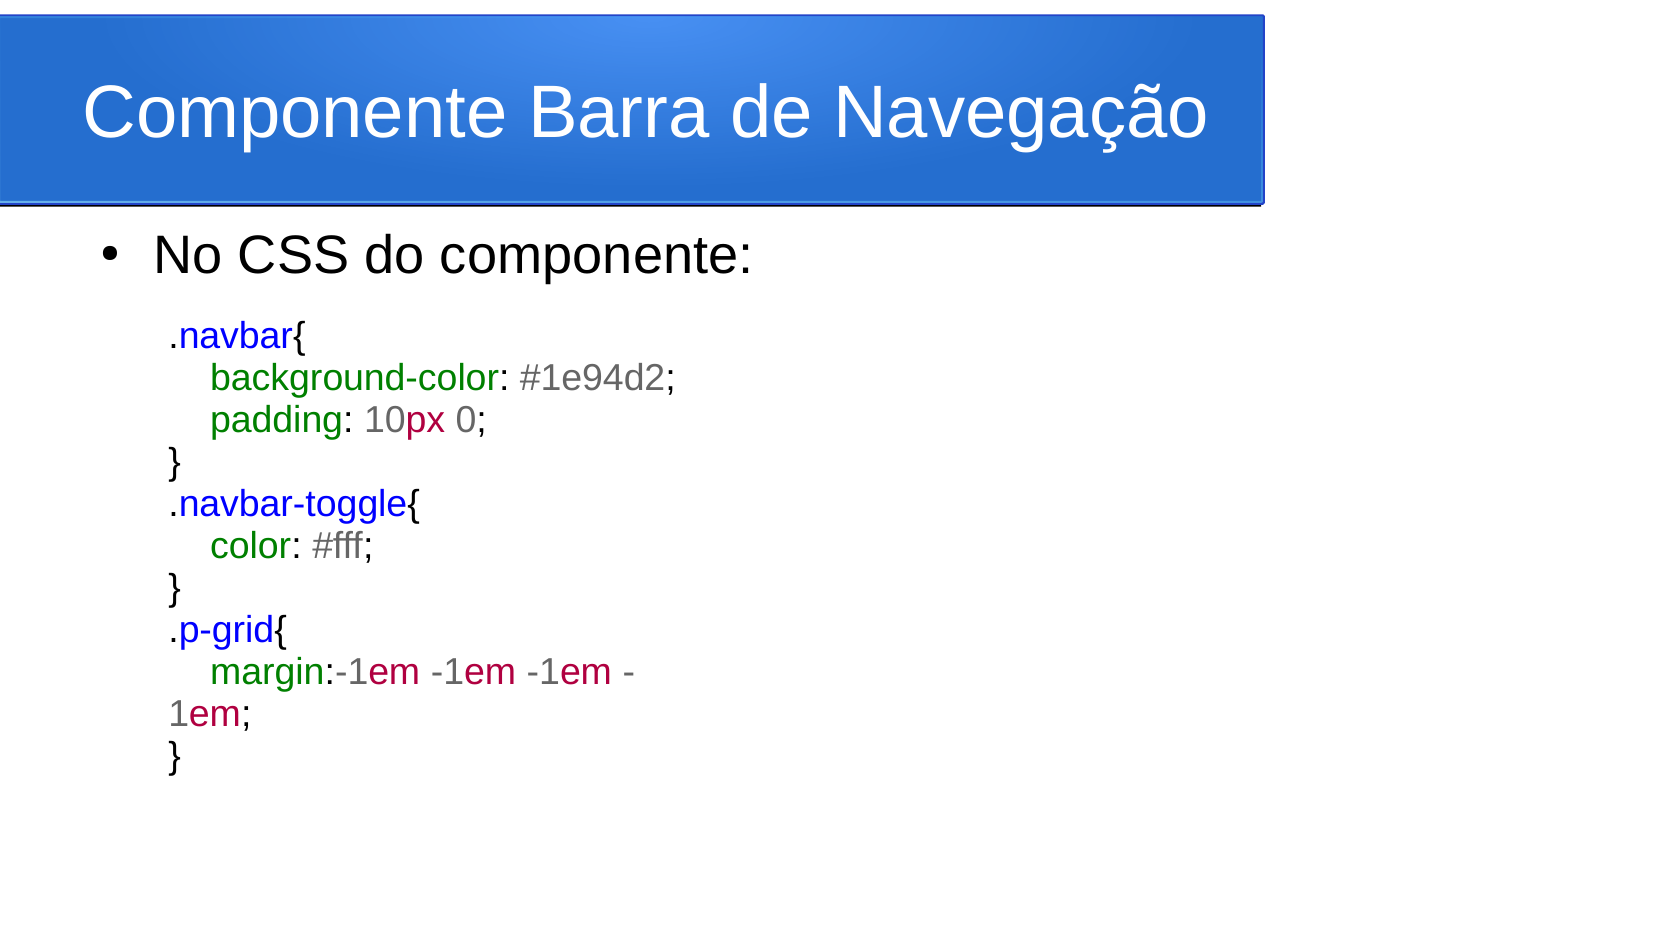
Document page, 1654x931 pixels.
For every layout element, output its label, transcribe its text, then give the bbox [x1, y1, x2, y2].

list No CSS do componente: [82, 224, 1571, 764]
title Componente Barra de Navegação [82, 35, 1235, 189]
text_box .navbar{ background-color: #1e94d2; padding: 10px 0; } .navbar-toggle{ color: #fff; } .p-grid{ margin:-1em -1em -1em -1em; } [153, 307, 697, 784]
